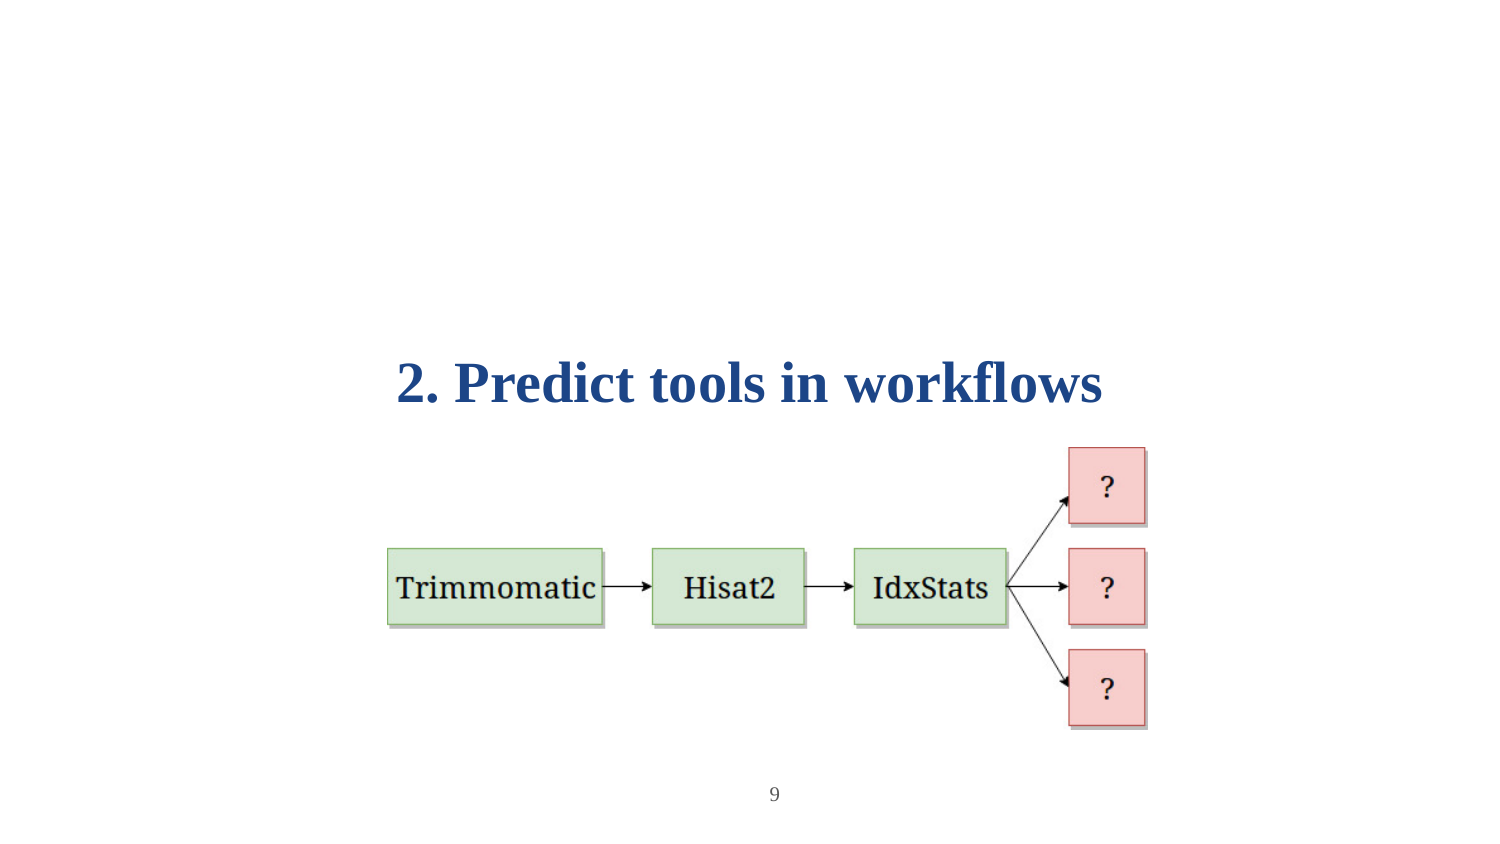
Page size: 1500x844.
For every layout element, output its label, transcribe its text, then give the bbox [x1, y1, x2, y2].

picture [387, 447, 1148, 730]
list 2. Predict tools in workflows [51, 189, 1449, 750]
slide_number <number> [705, 761, 795, 826]
